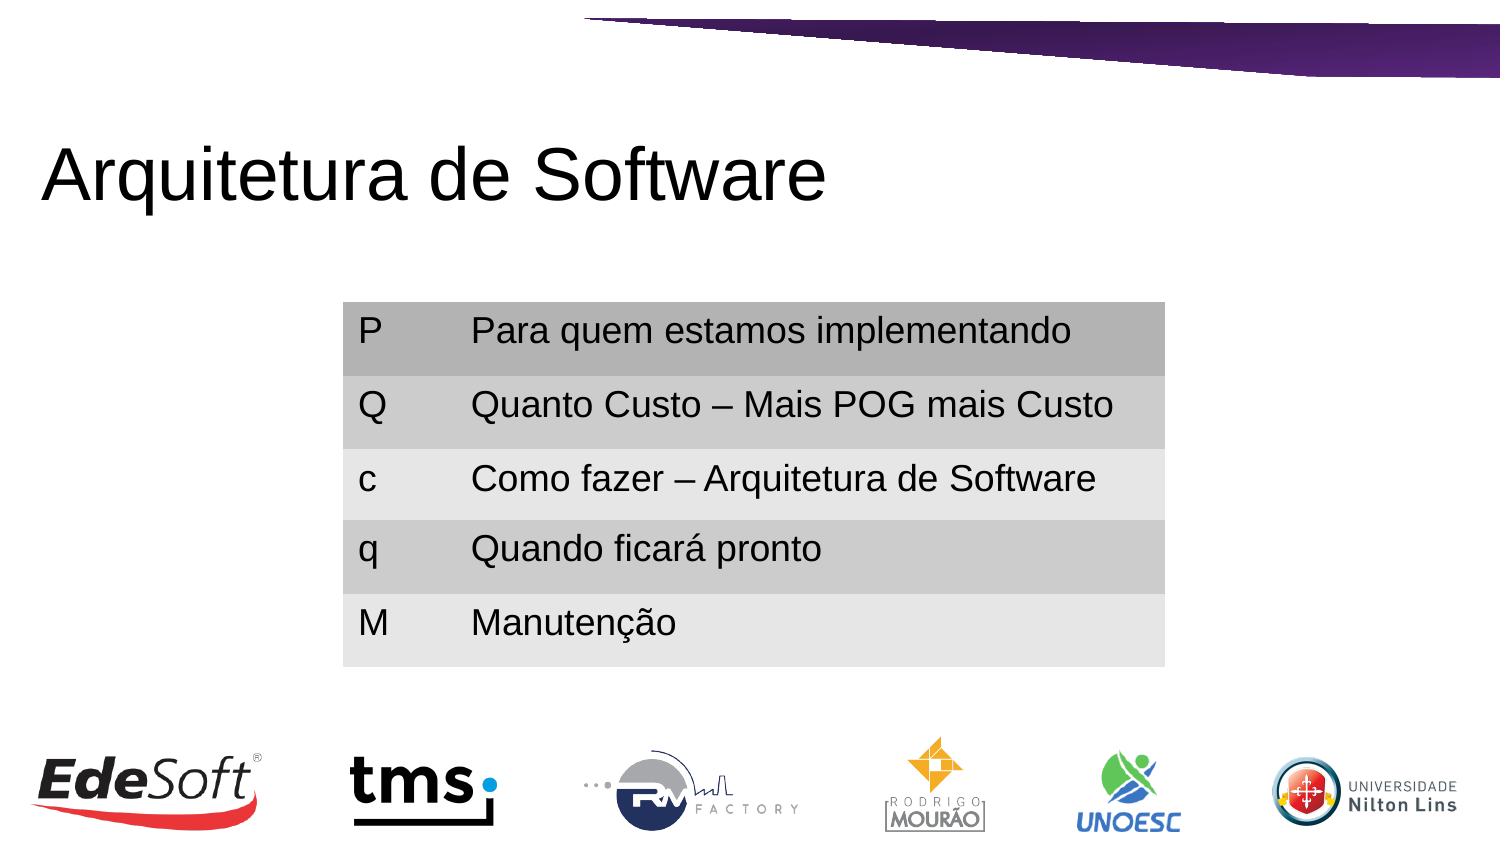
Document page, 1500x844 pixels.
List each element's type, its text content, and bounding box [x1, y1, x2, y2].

table_cell Quando ficará pronto [456, 520, 1165, 594]
table_cell Q [343, 376, 456, 449]
table_header Para quem estamos implementando [456, 302, 1165, 376]
picture [347, 751, 500, 831]
picture [30, 751, 264, 831]
table_cell q [343, 520, 456, 594]
table_cell c [343, 449, 456, 520]
table_cell Manutenção [456, 594, 1165, 667]
table_header P [343, 302, 456, 376]
picture [584, 750, 798, 831]
picture [885, 736, 985, 832]
table_cell Quanto Custo – Mais POG mais Custo [456, 376, 1165, 449]
table_cell M [343, 594, 456, 667]
picture [1077, 749, 1181, 832]
picture [1268, 751, 1462, 831]
title Arquitetura de Software [41, 117, 1459, 233]
table_cell Como fazer – Arquitetura de Software [456, 449, 1165, 520]
